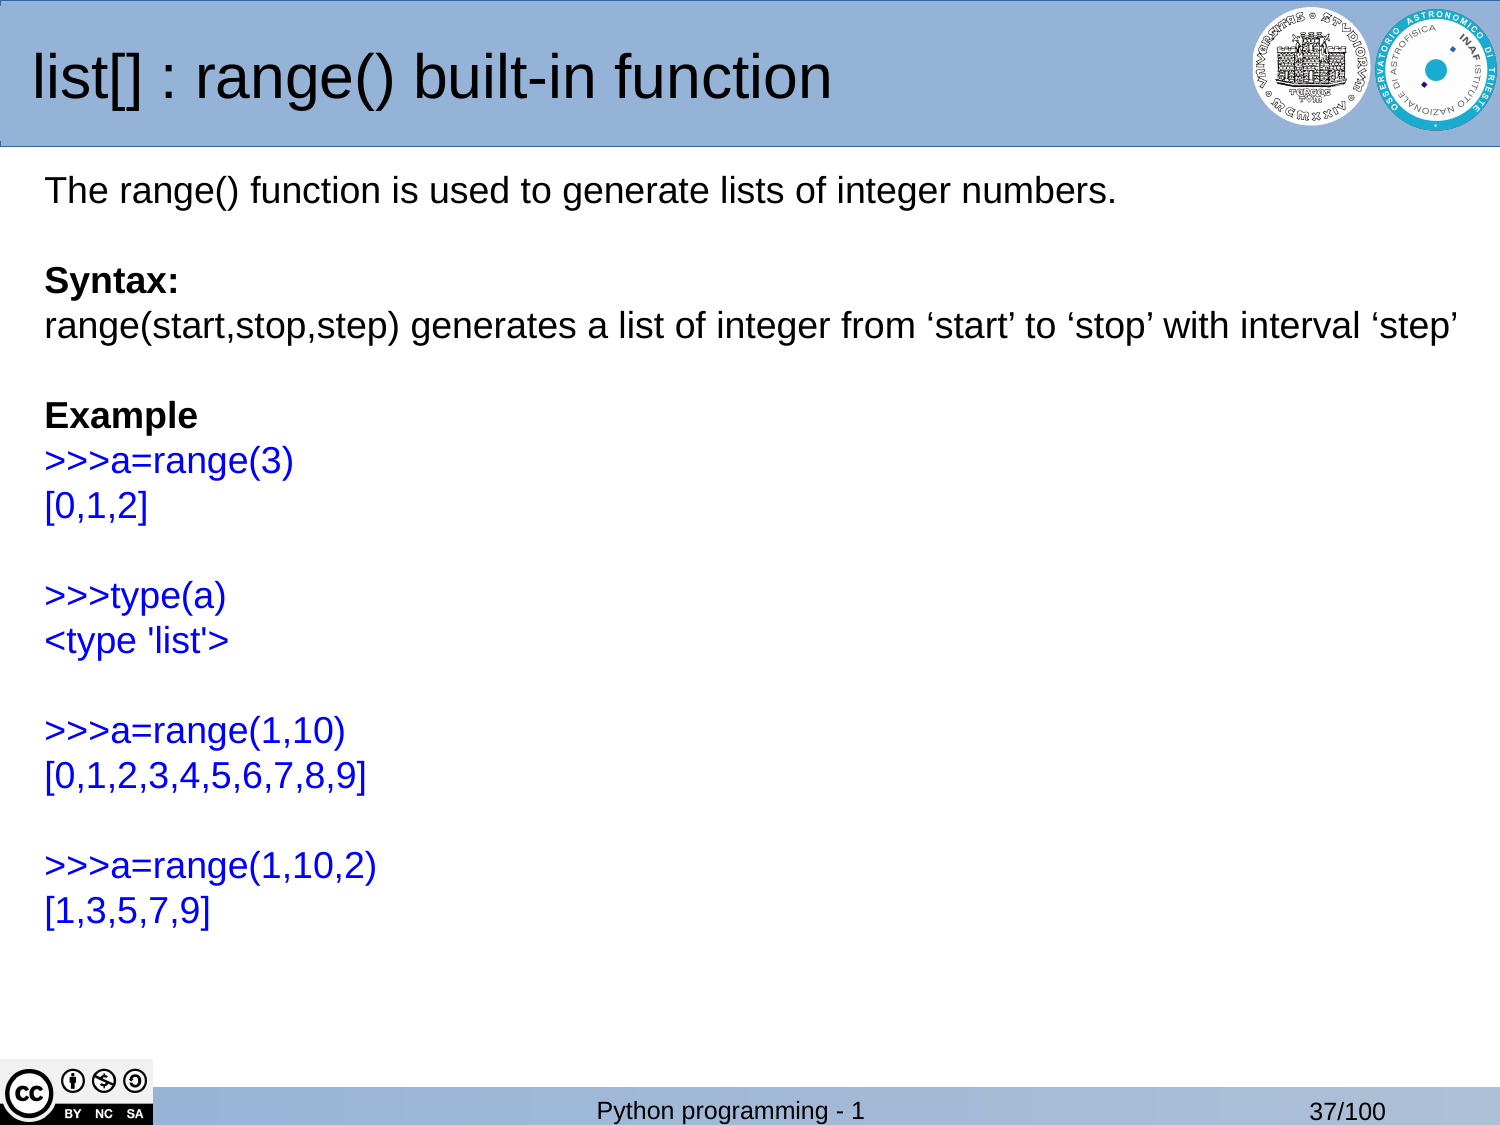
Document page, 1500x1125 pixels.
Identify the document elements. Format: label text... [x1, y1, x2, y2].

text_box list[] : range() built-in function [0, 5, 1253, 141]
picture [1253, 0, 1500, 156]
picture [0, 1059, 153, 1125]
list The range() function is used to generate lists of integer numbers. Syntax: range(start,stop,step) generates a list of integer from ‘start’ to ‘stop’ with interval ‘step’ Example >>>a=range(3) [0,1,2] >>>type(a) <type 'list'> >>>a=range(1,10) [0,1,2,3,4,5,6,7,8,9] >>>a=range(1,10,2) [1,3,5,7,9] [29, 158, 1500, 1071]
